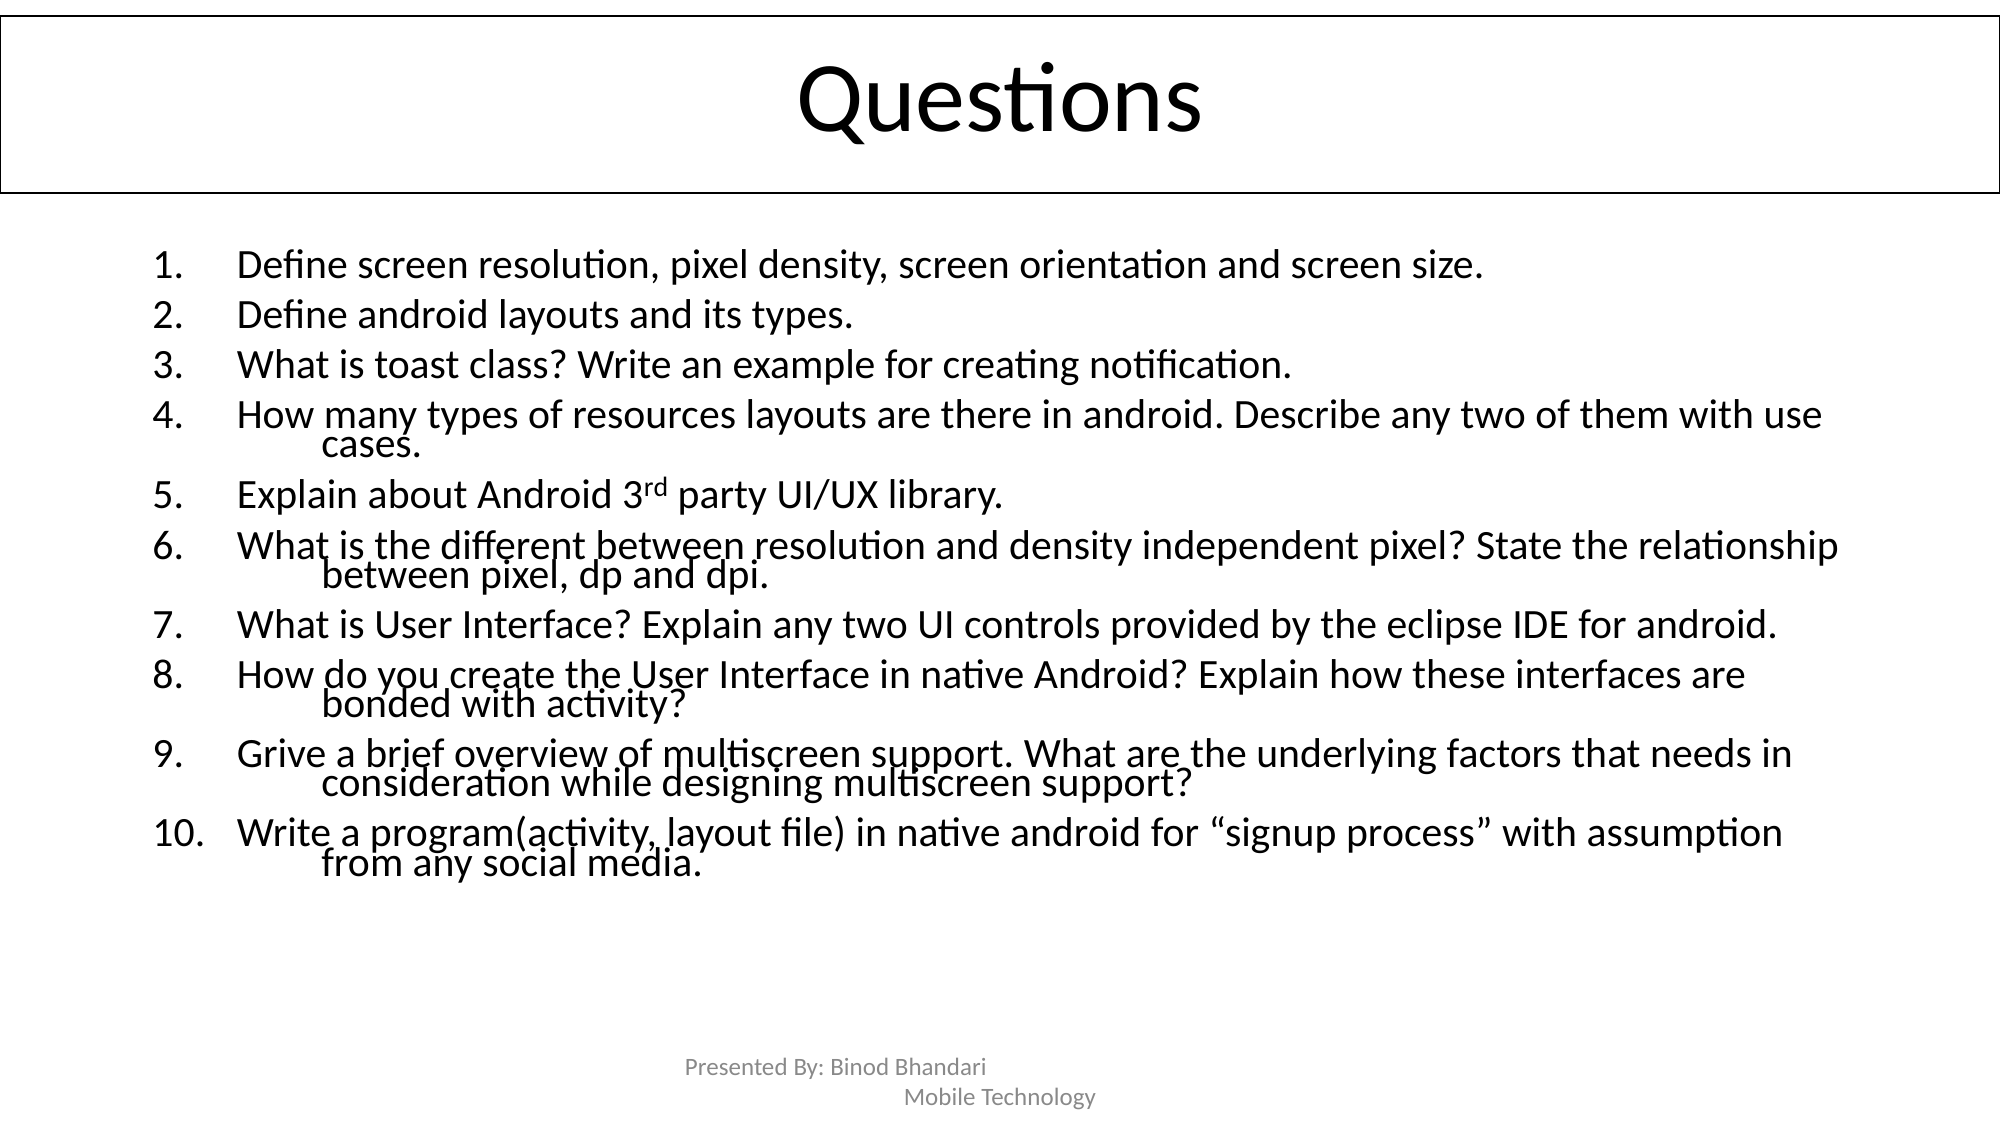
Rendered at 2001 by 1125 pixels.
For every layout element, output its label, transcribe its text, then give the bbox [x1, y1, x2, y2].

list Define screen resolution, pixel density, screen orientation and screen size. Define android layouts and its types. What is toast class? Write an example for creating notification. How many types of resources layouts are there in android. Describe any two of them with use cases. Explain about Android 3rd party UI/UX library. What is the different between resolution and density independent pixel? State the relationship between pixel, dp and dpi. What is User Interface? Explain any two UI controls provided by the eclipse IDE for android. How do you create the User Interface in native Android? Explain how these interfaces are bonded with activity? Grive a brief overview of multiscreen support. What are the underlying factors that needs in consideration while designing multiscreen support? Write a program(activity, layout file) in native android for “signup process” with assumption from any social media. [137, 247, 1863, 1014]
text_box Presented By: Binod Bhandari Mobile Technology [662, 1042, 1338, 1103]
title Questions [0, 15, 2000, 194]
